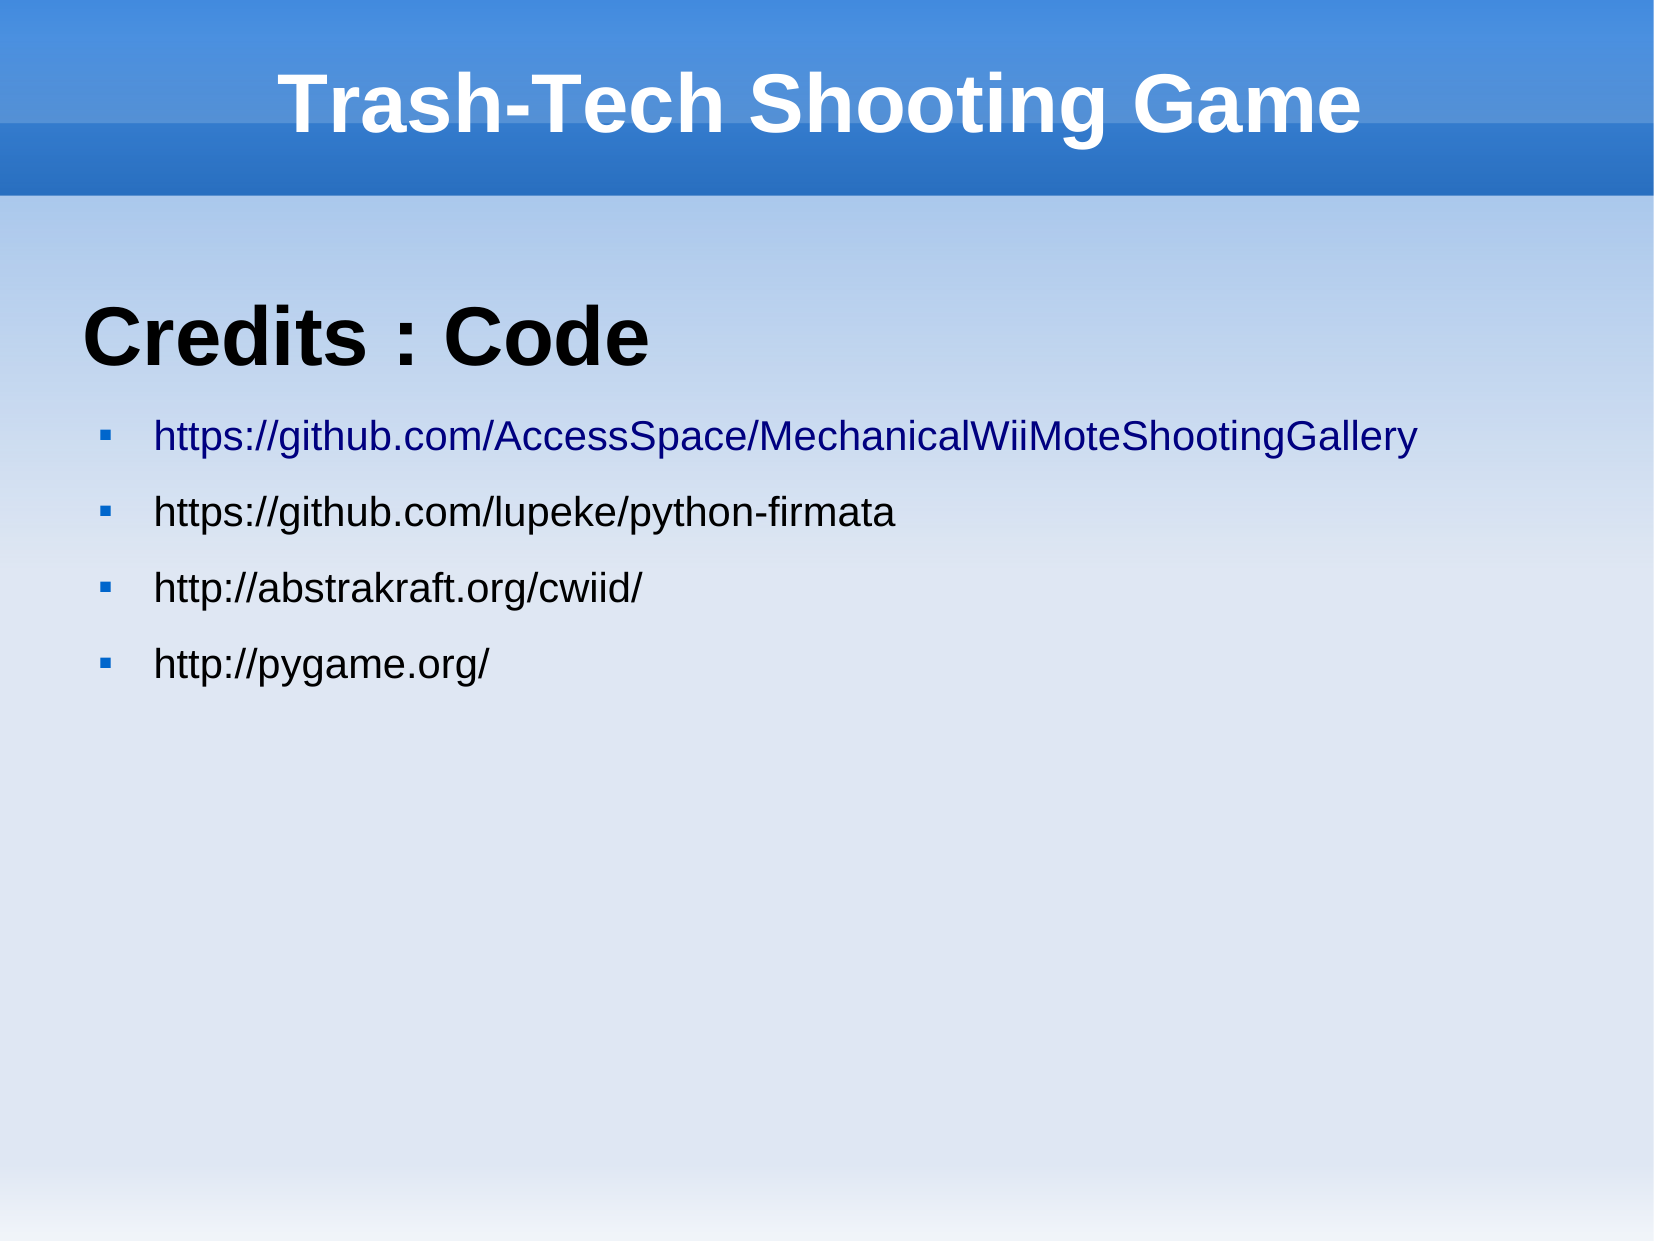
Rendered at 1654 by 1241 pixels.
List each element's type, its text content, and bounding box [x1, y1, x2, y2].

picture [0, 0, 1654, 1241]
title Trash-Tech Shooting Game [76, 7, 1565, 200]
list Credits : Code https://github.com/AccessSpace/MechanicalWiiMoteShootingGallery https://github.com/lupeke/python-firmata http://abstrakraft.org/cwiid/ http://pygame.org/ [82, 290, 1571, 1094]
